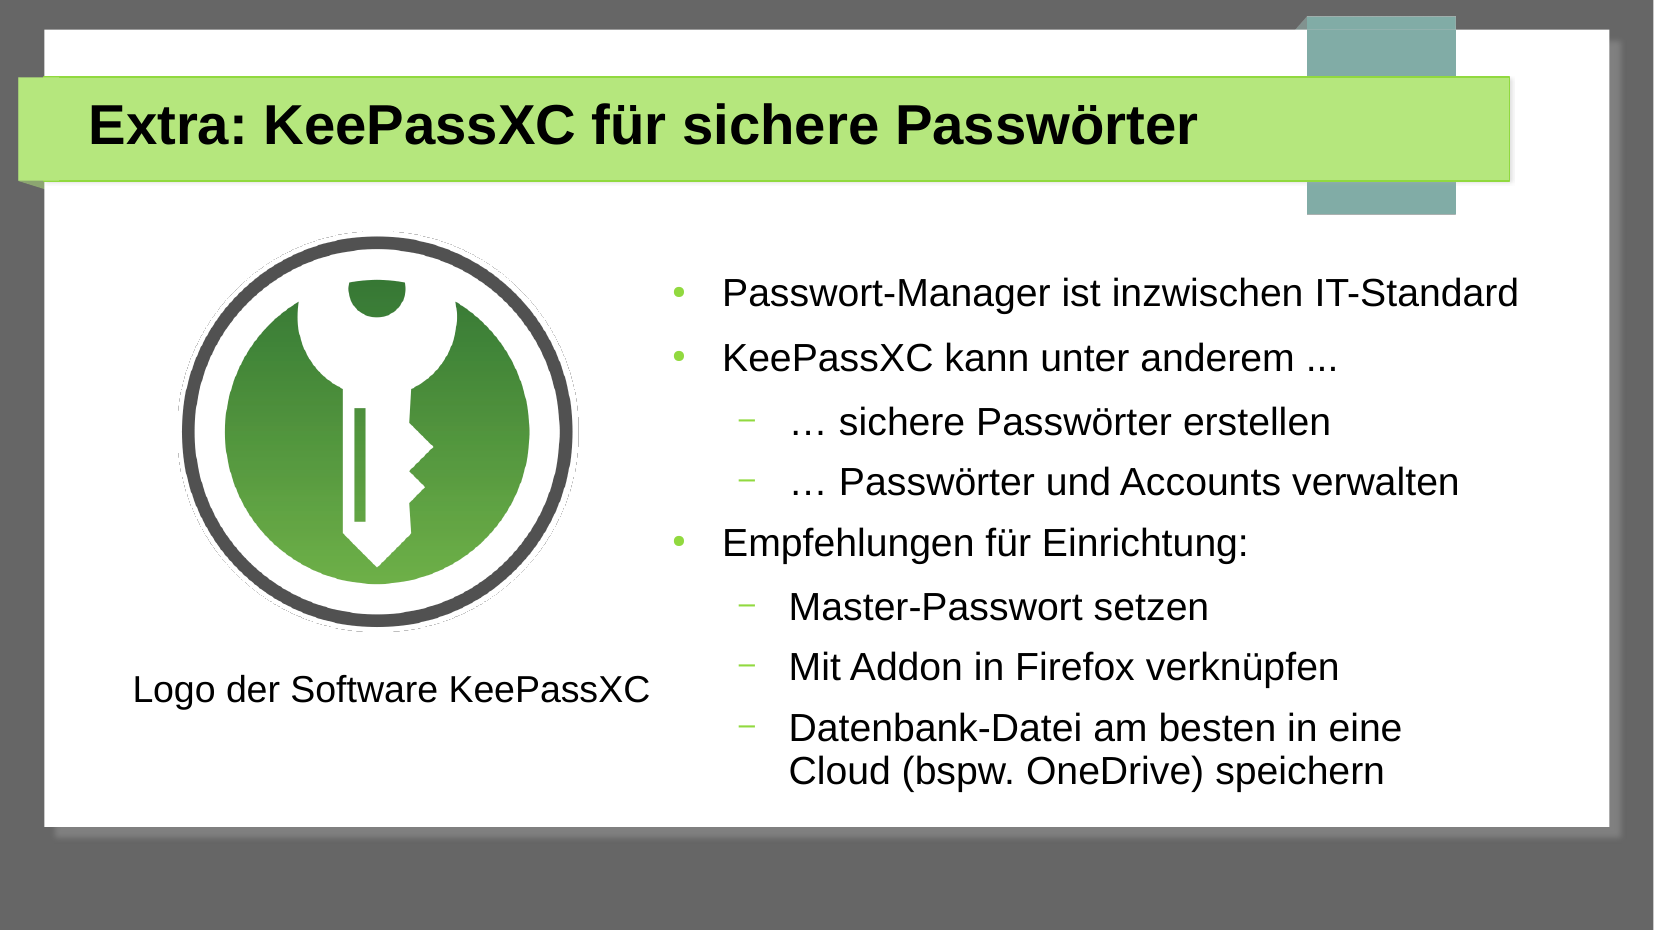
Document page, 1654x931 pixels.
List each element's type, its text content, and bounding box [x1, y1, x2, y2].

text_box Logo der Software KeePassXC [117, 661, 655, 721]
title Extra: KeePassXC für sichere Passwörter [88, 73, 1506, 178]
picture [177, 231, 579, 632]
list Passwort-Manager ist inzwischen IT-Standard KeePassXC kann unter anderem ... … sichere Passwörter erstellen … Passwörter und Accounts verwalten Empfehlungen für Einrichtung: Master-Passwort setzen Mit Addon in Firefox verknüpfen Datenbank-Datei am besten in eine Cloud (bspw. OneDrive) speichern [655, 206, 1601, 798]
